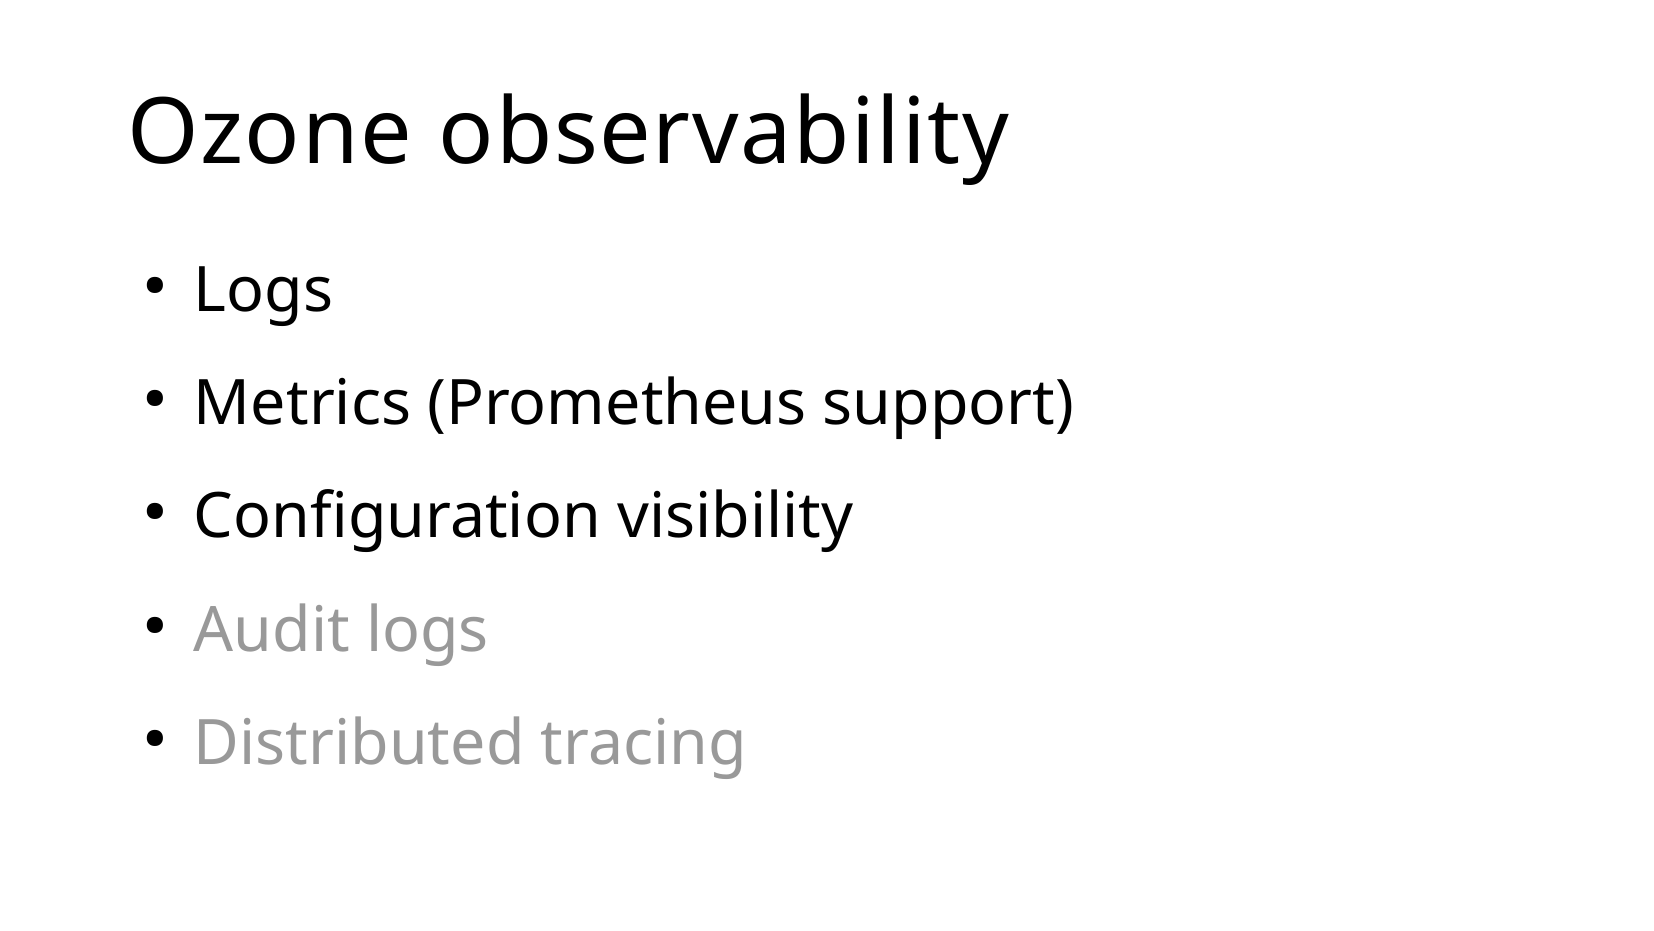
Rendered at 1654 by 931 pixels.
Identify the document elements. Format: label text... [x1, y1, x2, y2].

list Logs Metrics (Prometheus support) Configuration visibility Audit logs Distributed tracing [127, 244, 1527, 784]
title Ozone observability [127, 69, 1654, 187]
